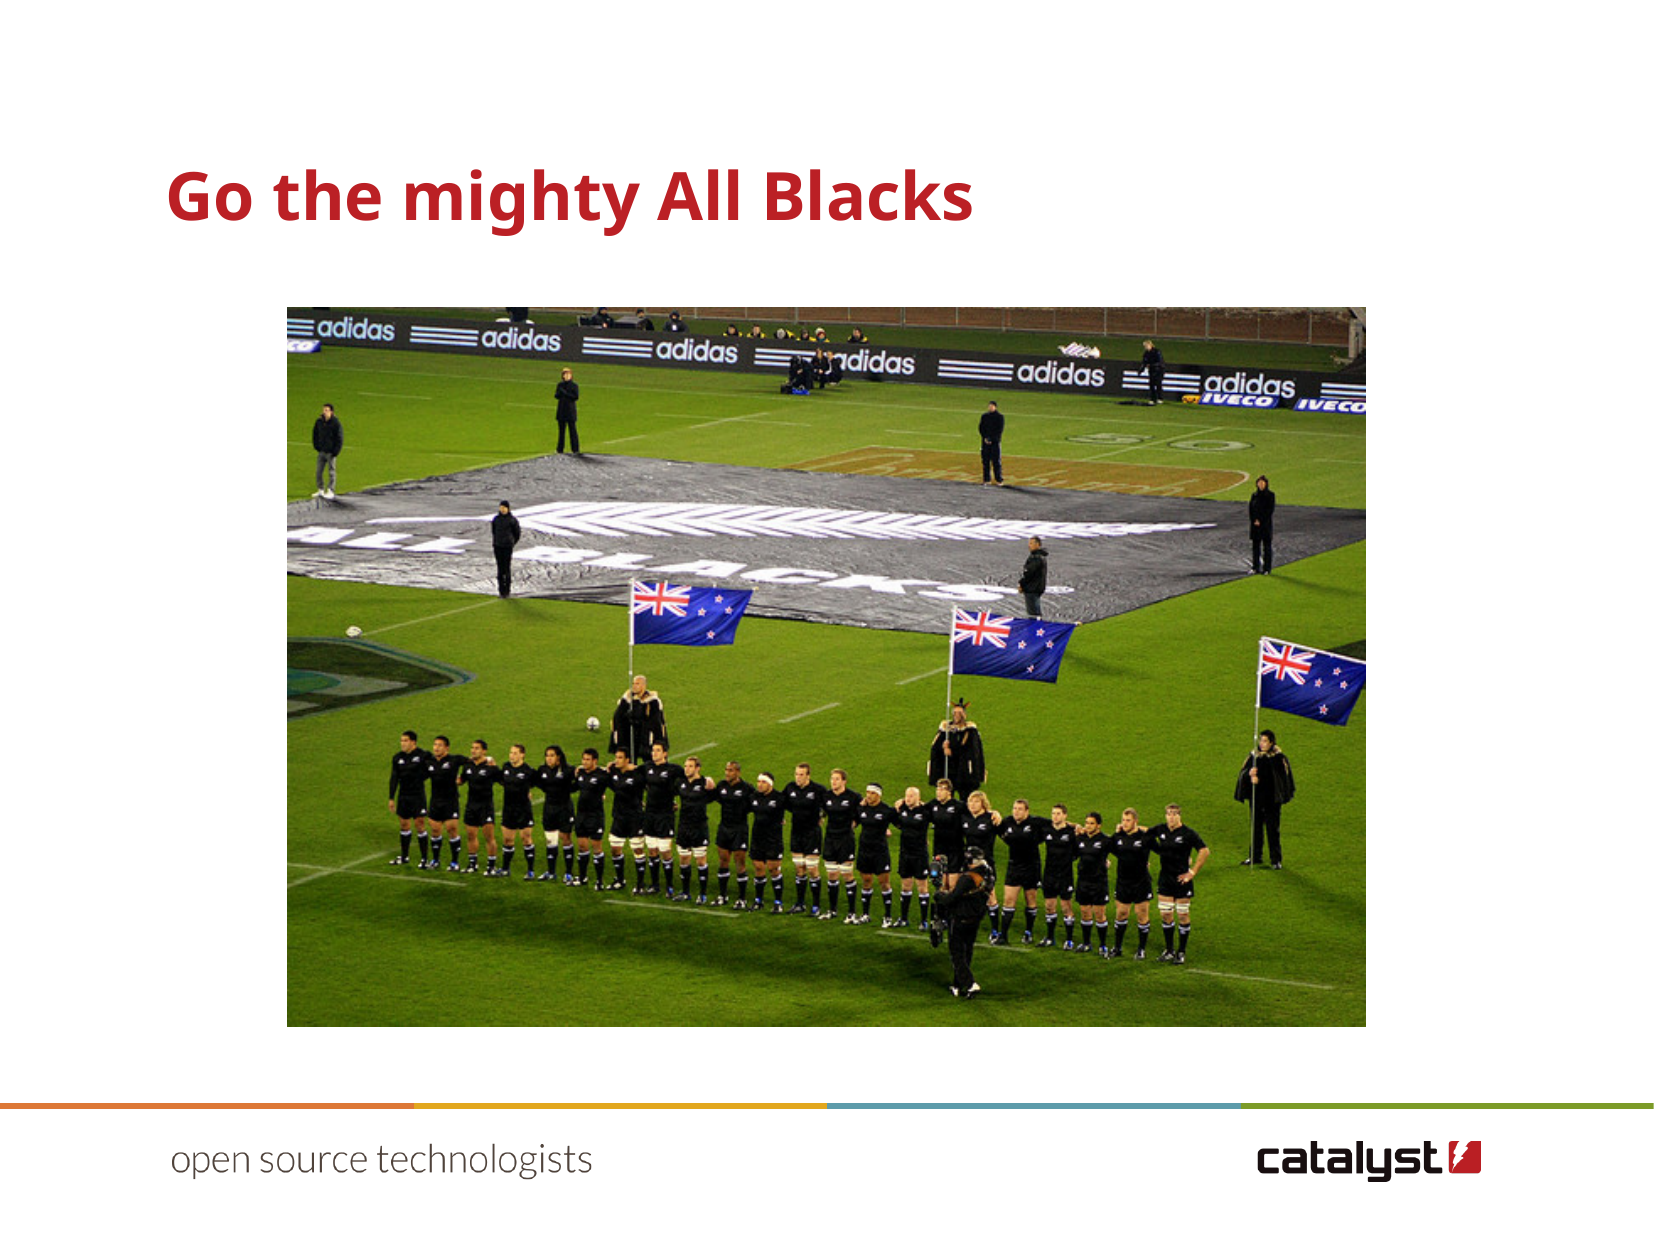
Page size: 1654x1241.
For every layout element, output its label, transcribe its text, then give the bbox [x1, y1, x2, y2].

title Go the mighty All Blacks [165, 90, 1489, 298]
picture [287, 307, 1366, 1027]
picture [0, 1103, 1654, 1182]
